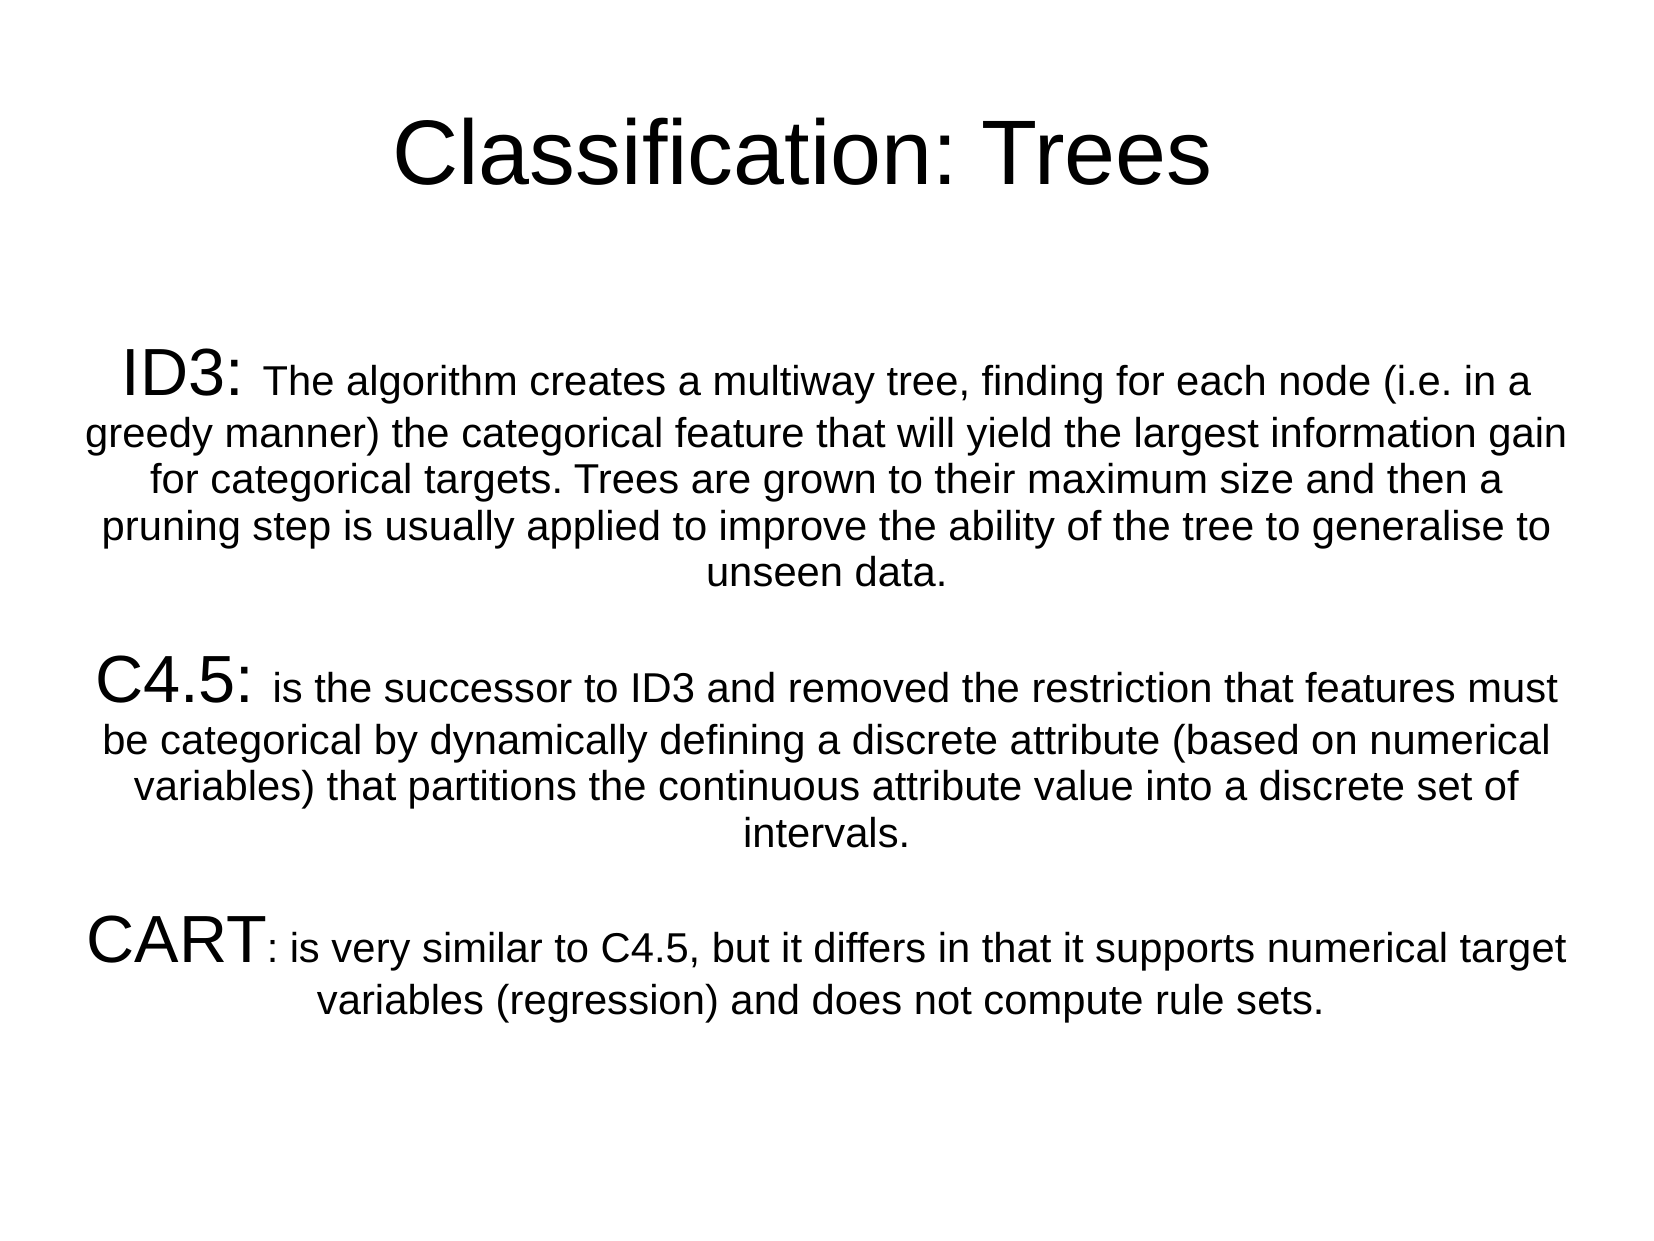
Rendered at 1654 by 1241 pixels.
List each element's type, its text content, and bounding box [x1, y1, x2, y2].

subtitle ID3: The algorithm creates a multiway tree, finding for each node (i.e. in a greedy manner) the categorical feature that will yield the largest information gain for categorical targets. Trees are grown to their maximum size and then a pruning step is usually applied to improve the ability of the tree to generalise to unseen data. C4.5: is the successor to ID3 and removed the restriction that features must be categorical by dynamically defining a discrete attribute (based on numerical variables) that partitions the continuous attribute value into a discrete set of intervals. CART: is very similar to C4.5, but it differs in that it supports numerical target variables (regression) and does not compute rule sets. [82, 334, 1571, 1099]
title Classification: Trees [59, 49, 1548, 257]
